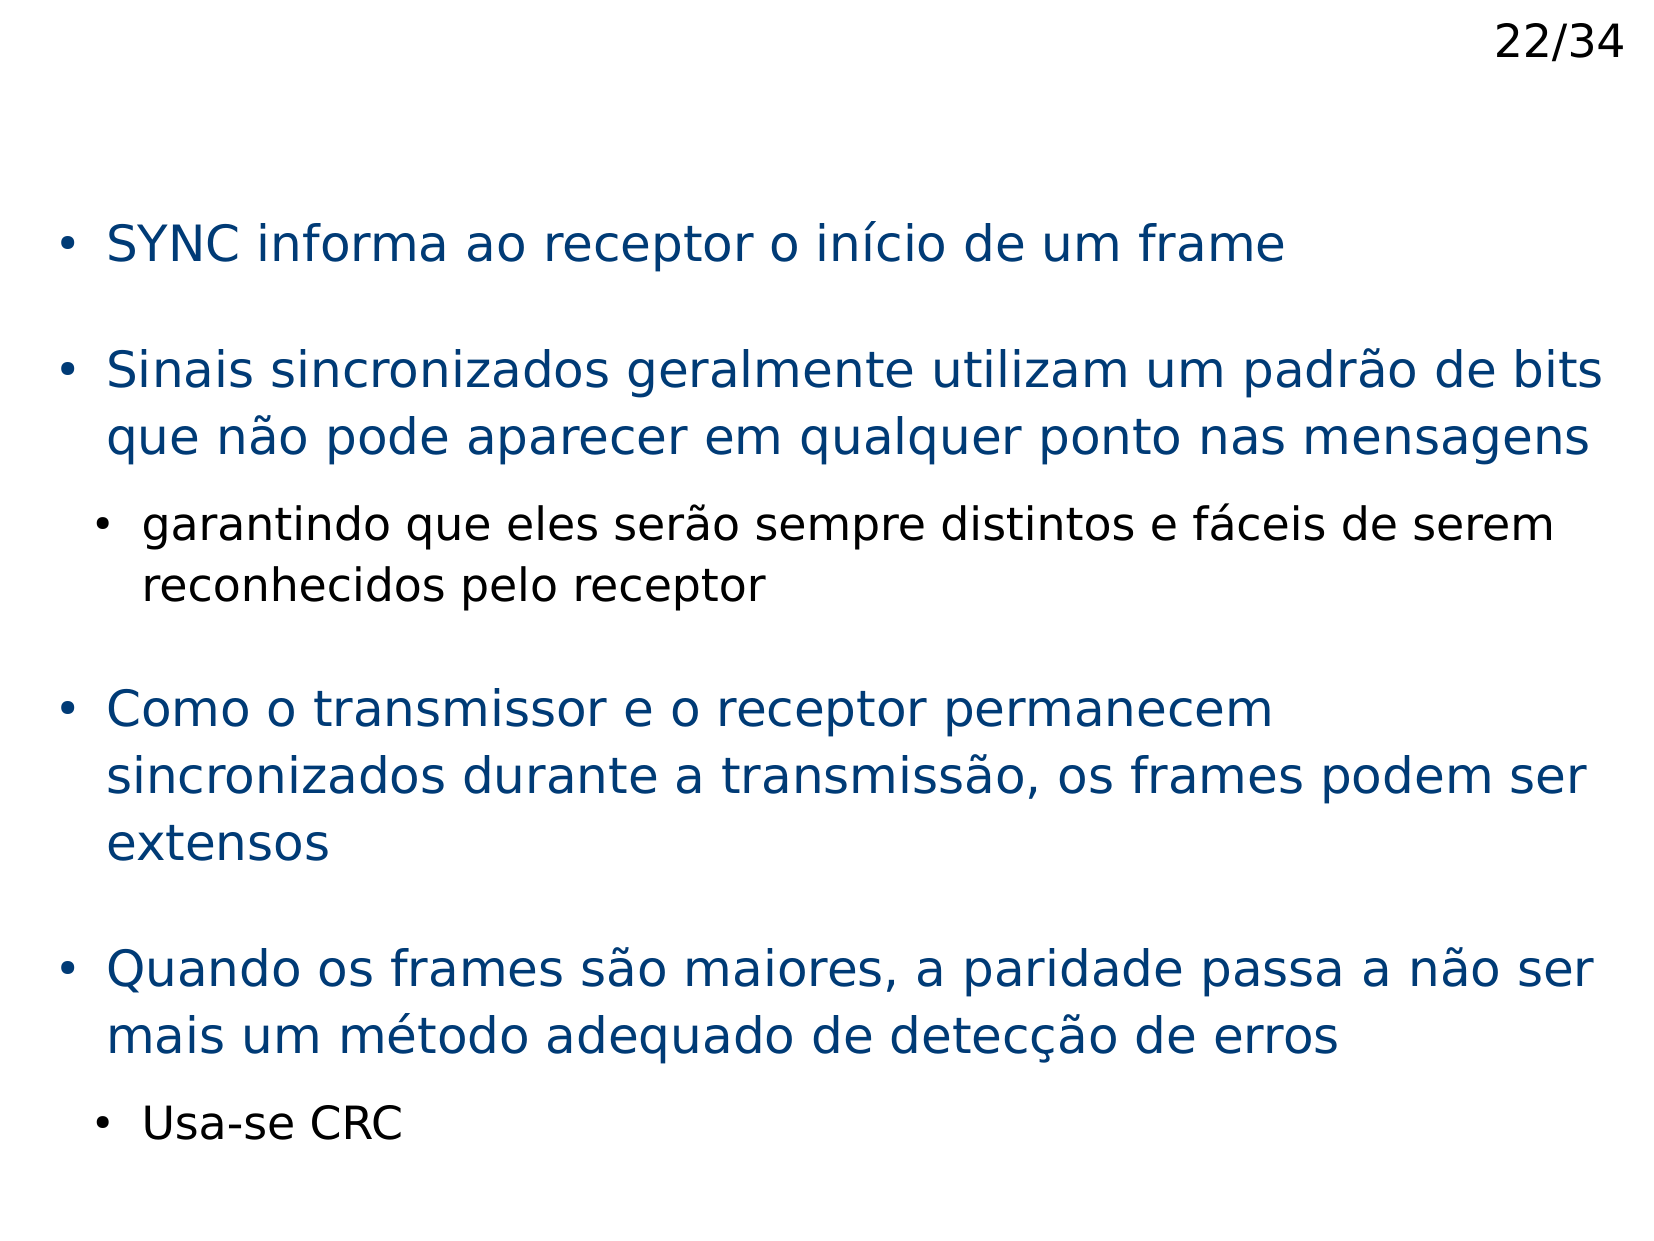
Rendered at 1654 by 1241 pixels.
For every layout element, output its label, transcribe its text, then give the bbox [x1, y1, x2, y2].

list SYNC informa ao receptor o início de um frame Sinais sincronizados geralmente utilizam um padrão de bits que não pode aparecer em qualquer ponto nas mensagens garantindo que eles serão sempre distintos e fáceis de serem reconhecidos pelo receptor Como o transmissor e o receptor permanecem sincronizados durante a transmissão, os frames podem ser extensos Quando os frames são maiores, a paridade passa a não ser mais um método adequado de detecção de erros Usa-se CRC [59, 206, 1625, 1211]
